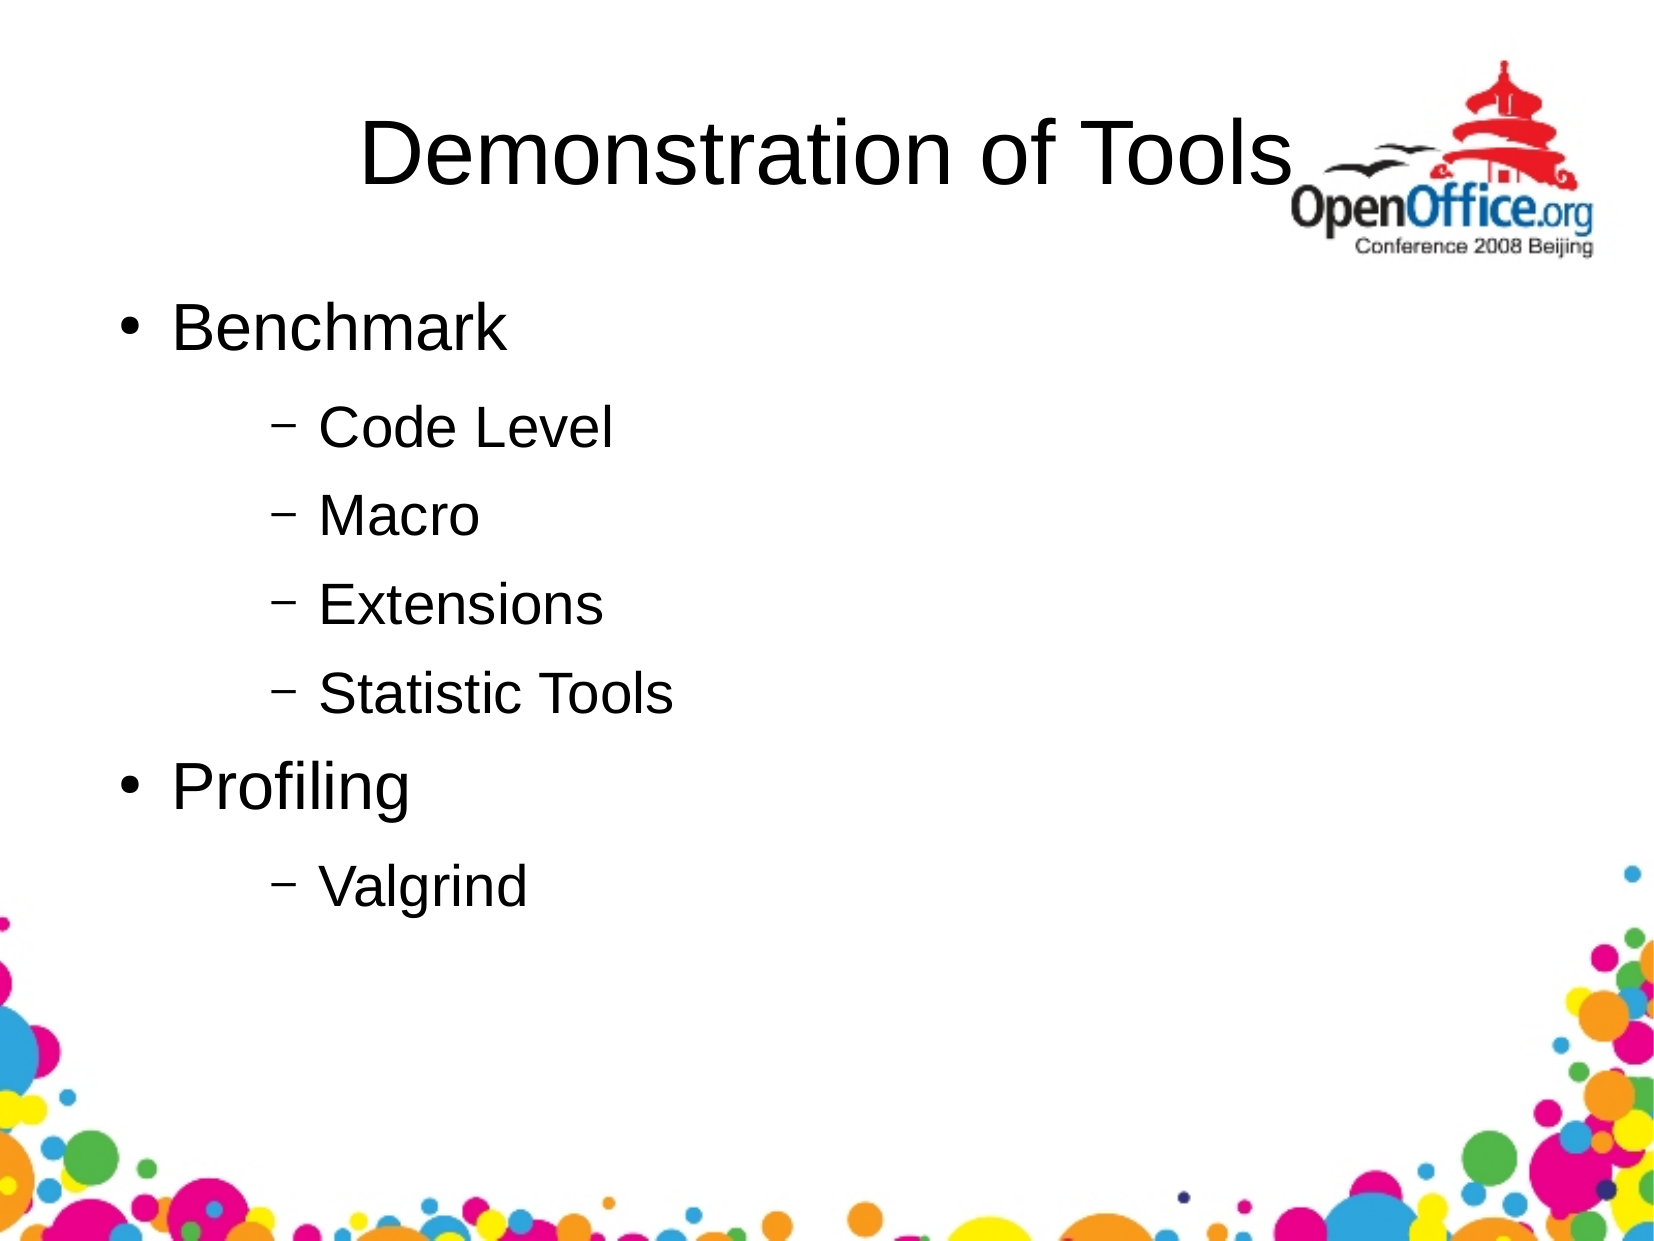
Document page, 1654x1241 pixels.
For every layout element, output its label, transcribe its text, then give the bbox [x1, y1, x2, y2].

title Demonstration of Tools [82, 49, 1571, 257]
list Benchmark Code Level Macro Extensions Statistic Tools Profiling Valgrind [82, 290, 1571, 1109]
picture [0, 0, 1654, 1241]
